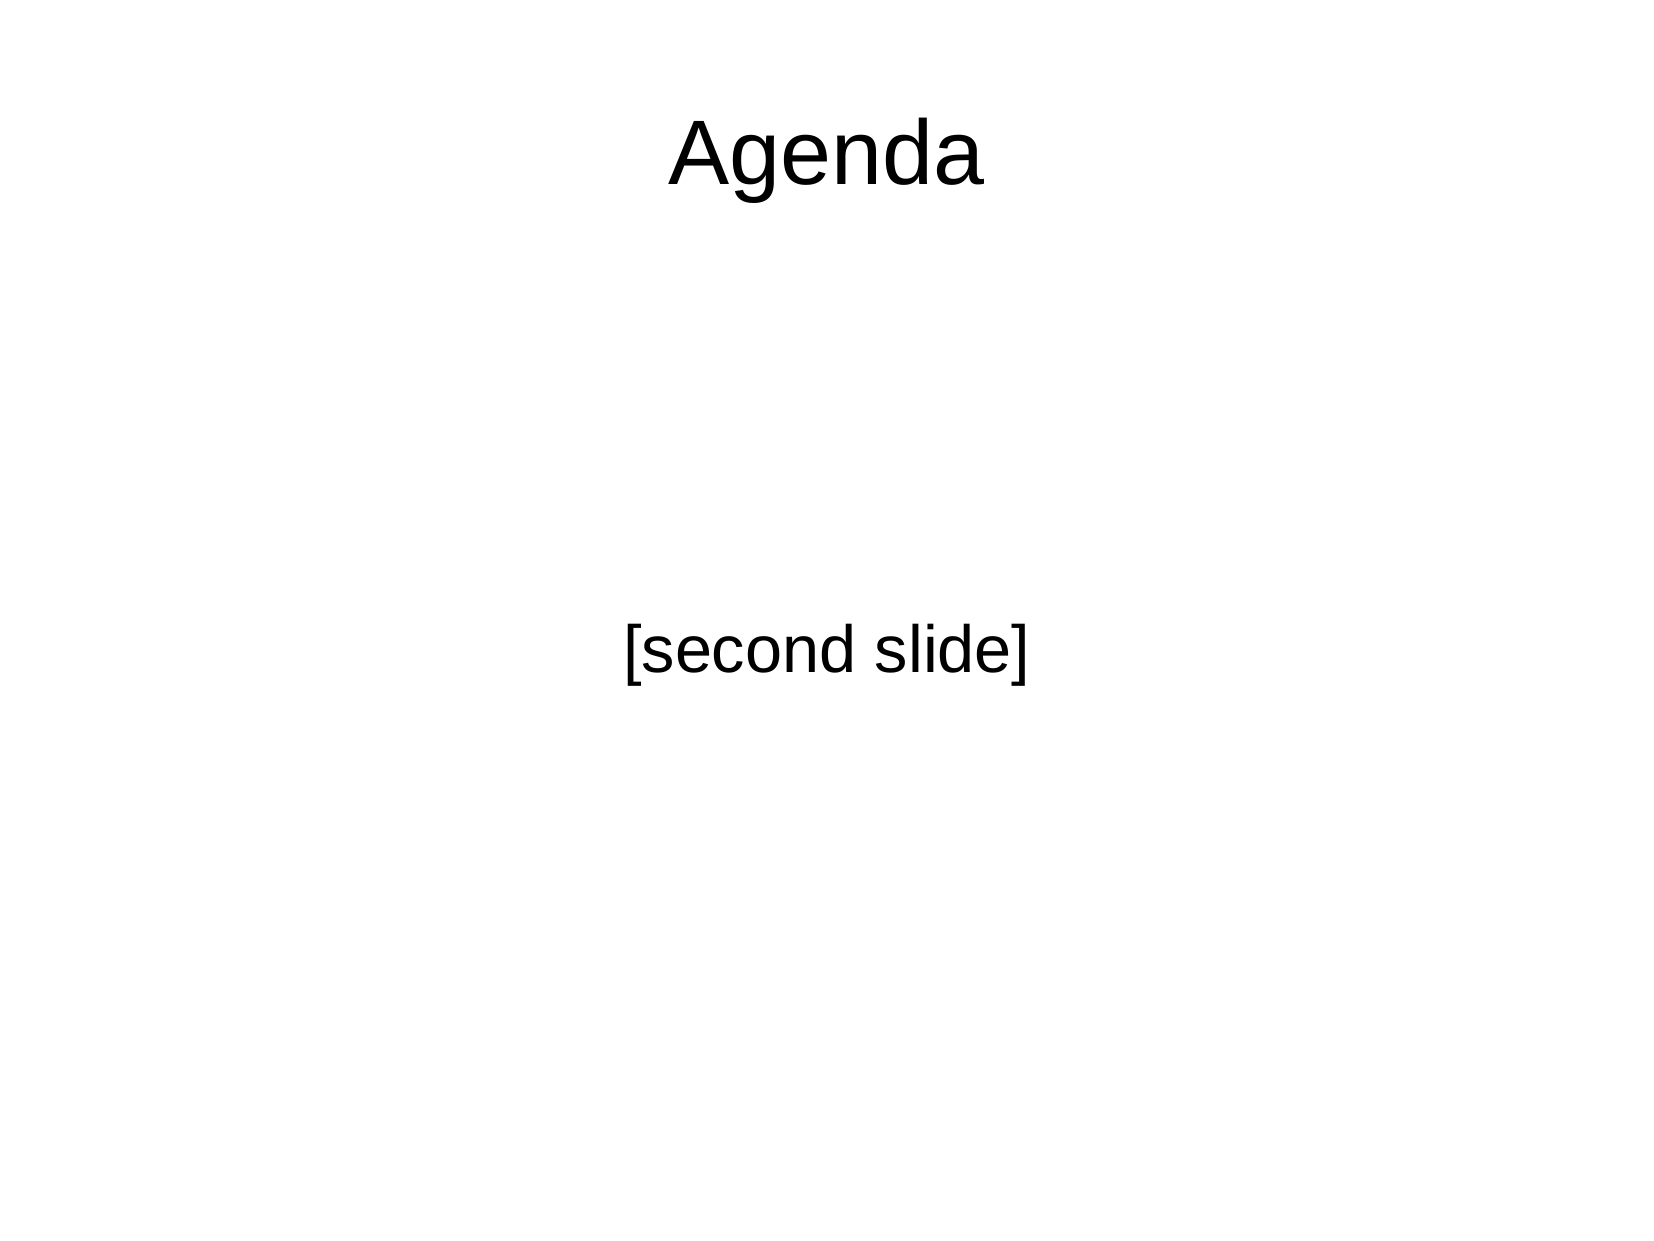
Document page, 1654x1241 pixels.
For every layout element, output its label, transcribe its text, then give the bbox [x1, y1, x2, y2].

title Agenda [82, 49, 1571, 257]
subtitle [second slide] [82, 290, 1571, 1010]
